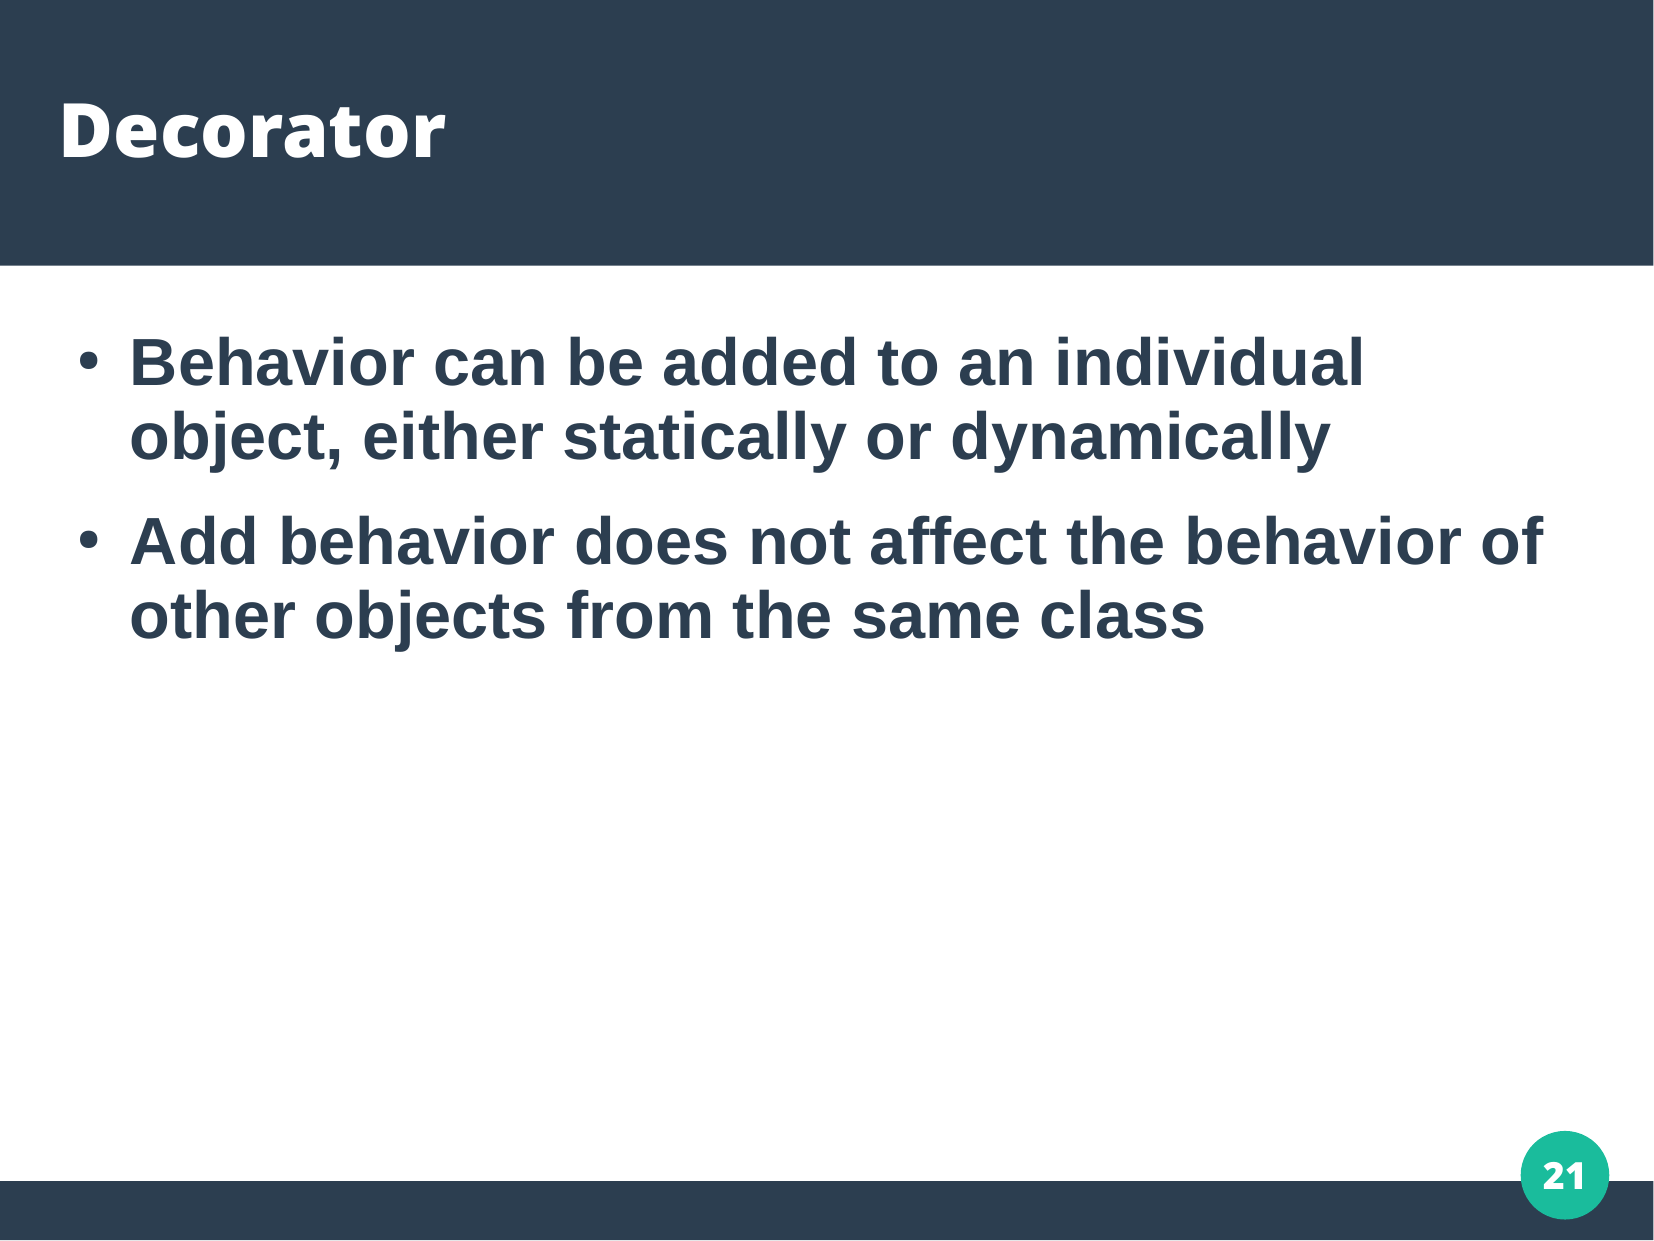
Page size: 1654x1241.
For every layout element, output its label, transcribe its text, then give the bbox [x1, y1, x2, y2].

list Behavior can be added to an individual object, either statically or dynamically Add behavior does not affect the behavior of other objects from the same class [59, 324, 1595, 1152]
title Decorator [59, 49, 1595, 207]
